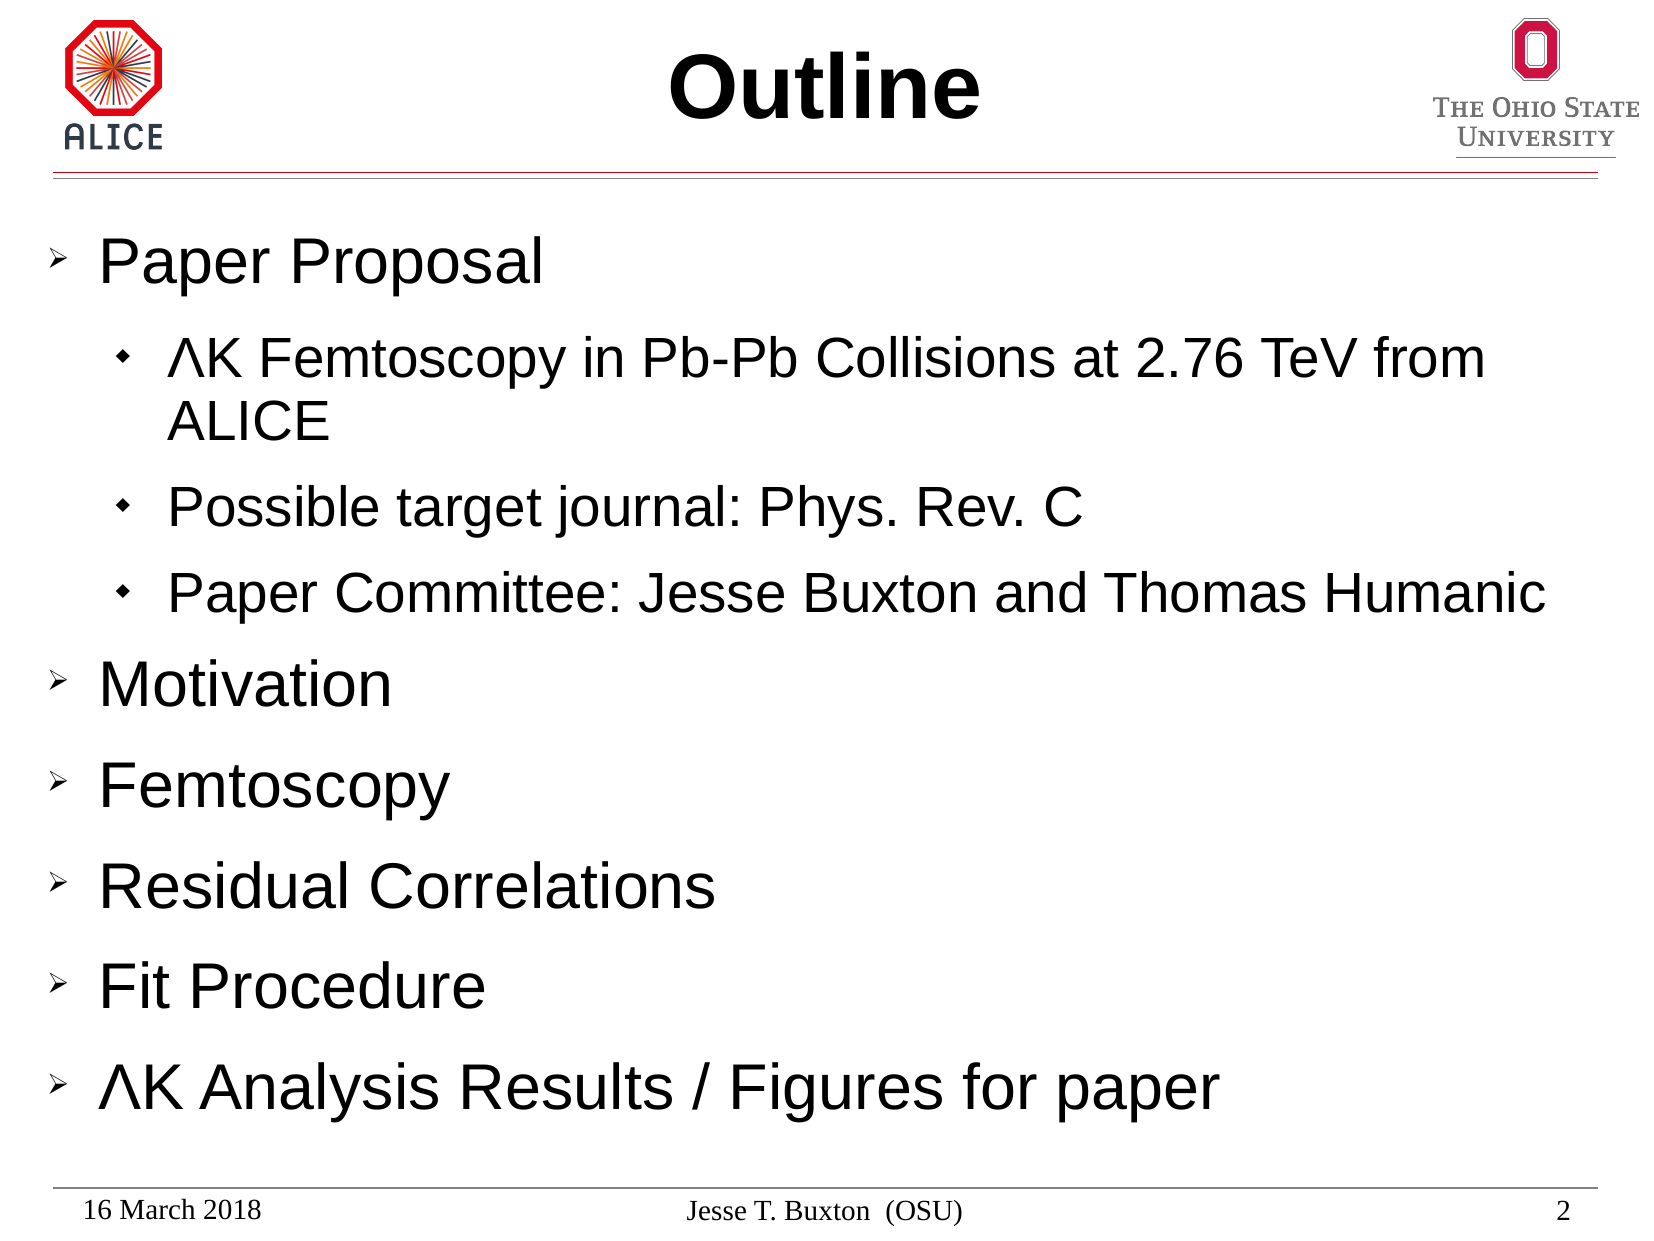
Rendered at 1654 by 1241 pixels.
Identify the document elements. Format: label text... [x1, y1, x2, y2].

list Paper Proposal ΛK Femtoscopy in Pb-Pb Collisions at 2.76 TeV from ALICE Possible target journal: Phys. Rev. C Paper Committee: Jesse Buxton and Thomas Humanic Motivation Femtoscopy Residual Correlations Fit Procedure ΛK Analysis Results / Figures for paper [30, 225, 1606, 1126]
title Outline [137, 1, 1513, 172]
picture [1513, 5, 1642, 171]
picture [65, 20, 137, 150]
